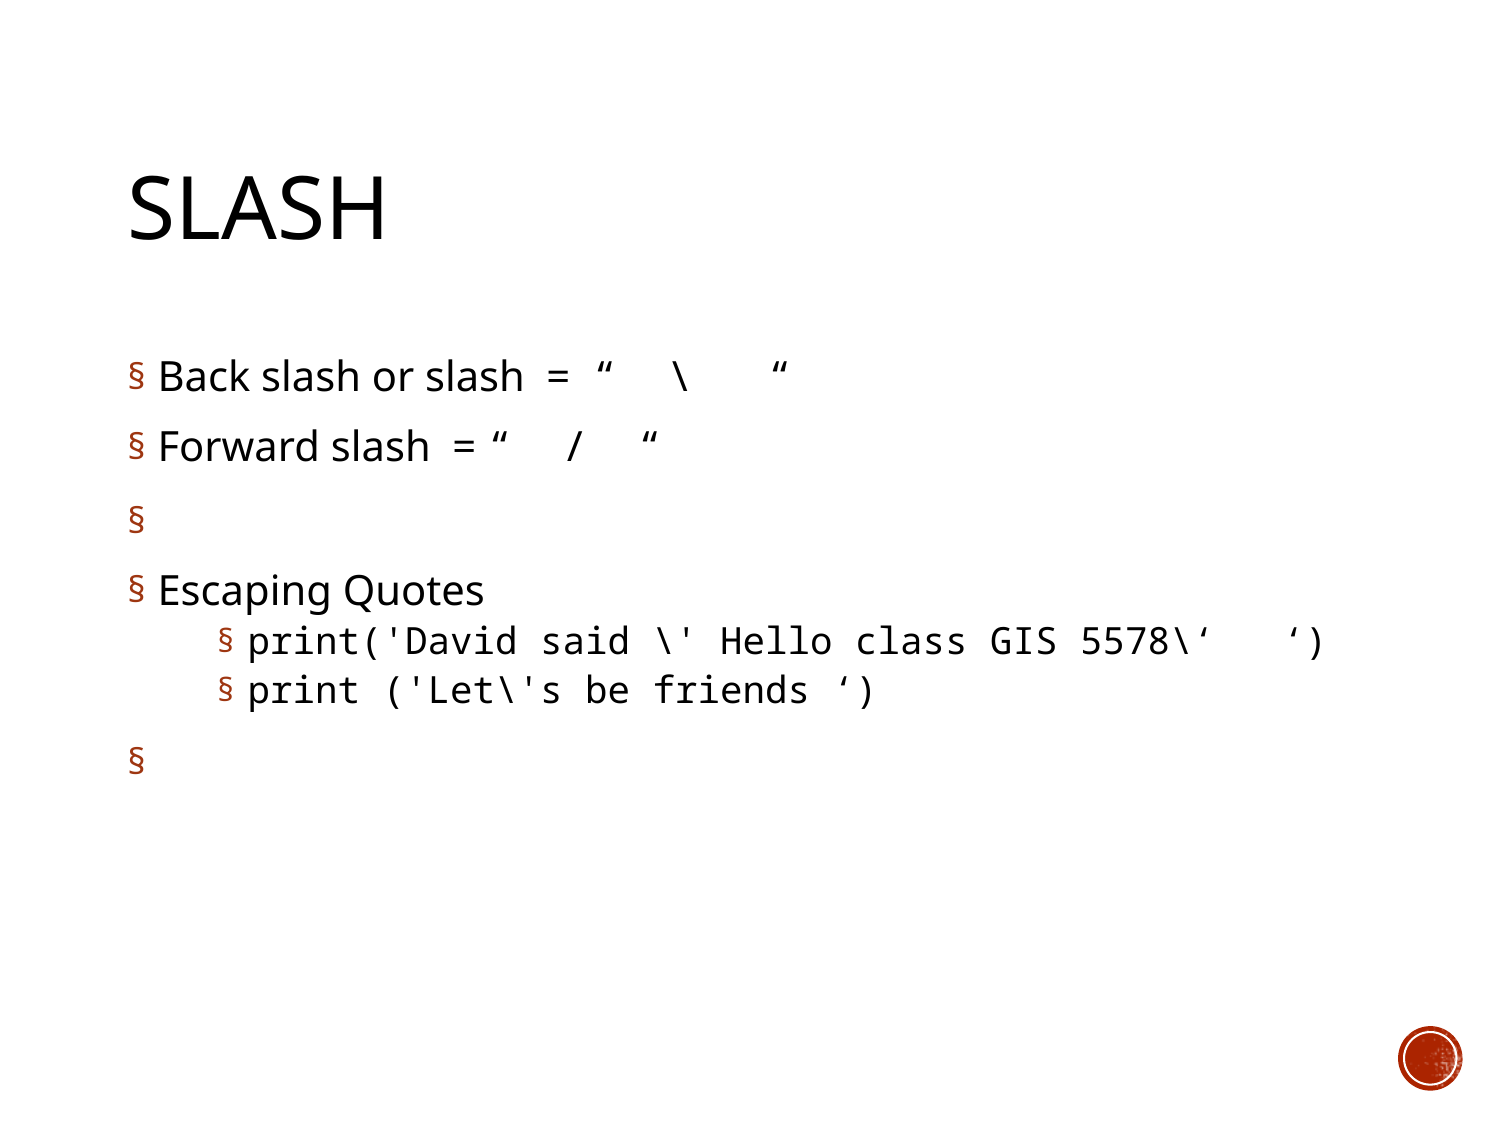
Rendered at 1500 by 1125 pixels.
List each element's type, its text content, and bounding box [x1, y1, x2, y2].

list Back slash or slash = “ \ “ Forward slash = “ / “ Escaping Quotes print('David said \' Hello class GIS 5578\‘ ‘) print ('Let\'s be friends ‘) [112, 348, 1388, 1013]
title Slash [112, 79, 1388, 344]
